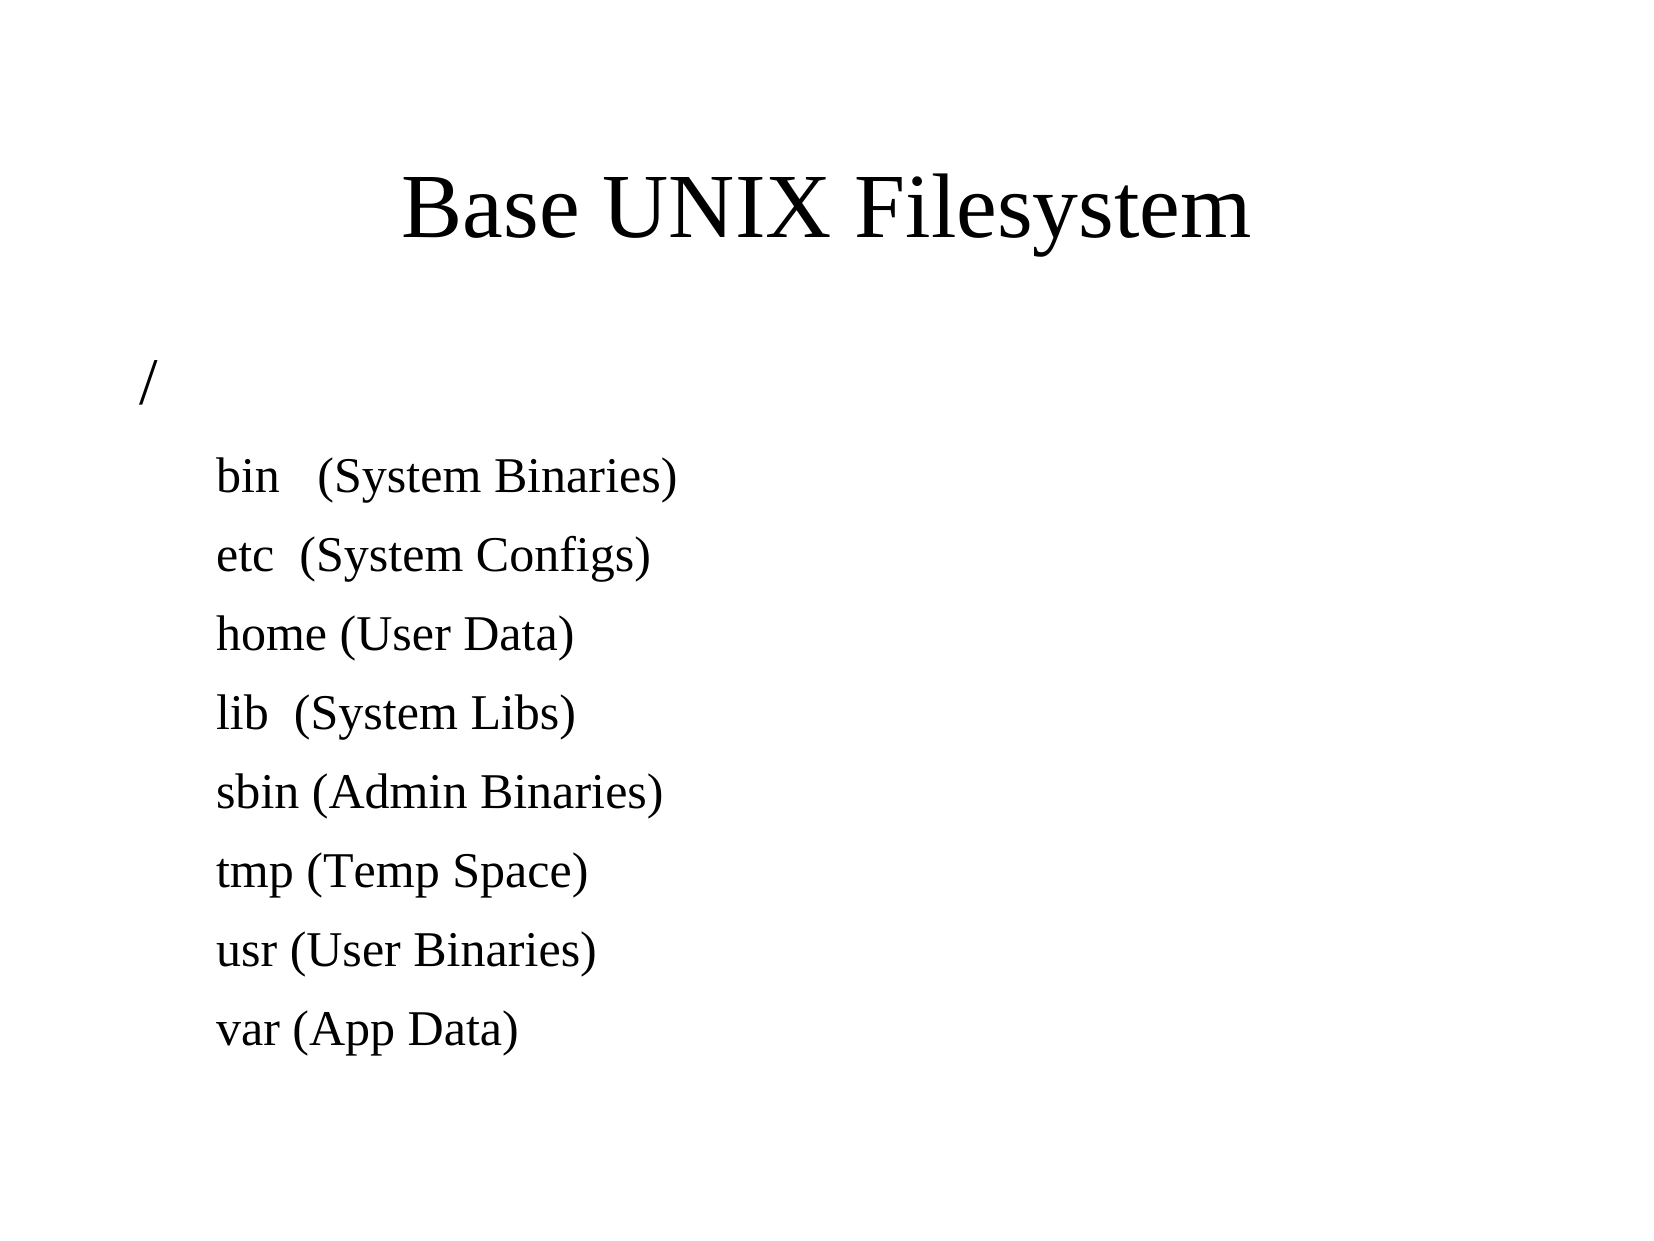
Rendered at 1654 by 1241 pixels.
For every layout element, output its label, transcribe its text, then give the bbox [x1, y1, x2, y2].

list / bin (System Binaries) etc (System Configs) home (User Data) lib (System Libs) sbin (Admin Binaries) tmp (Temp Space) usr (User Binaries) var (App Data) [121, 344, 811, 1187]
title Base UNIX Filesystem [121, 102, 1534, 311]
